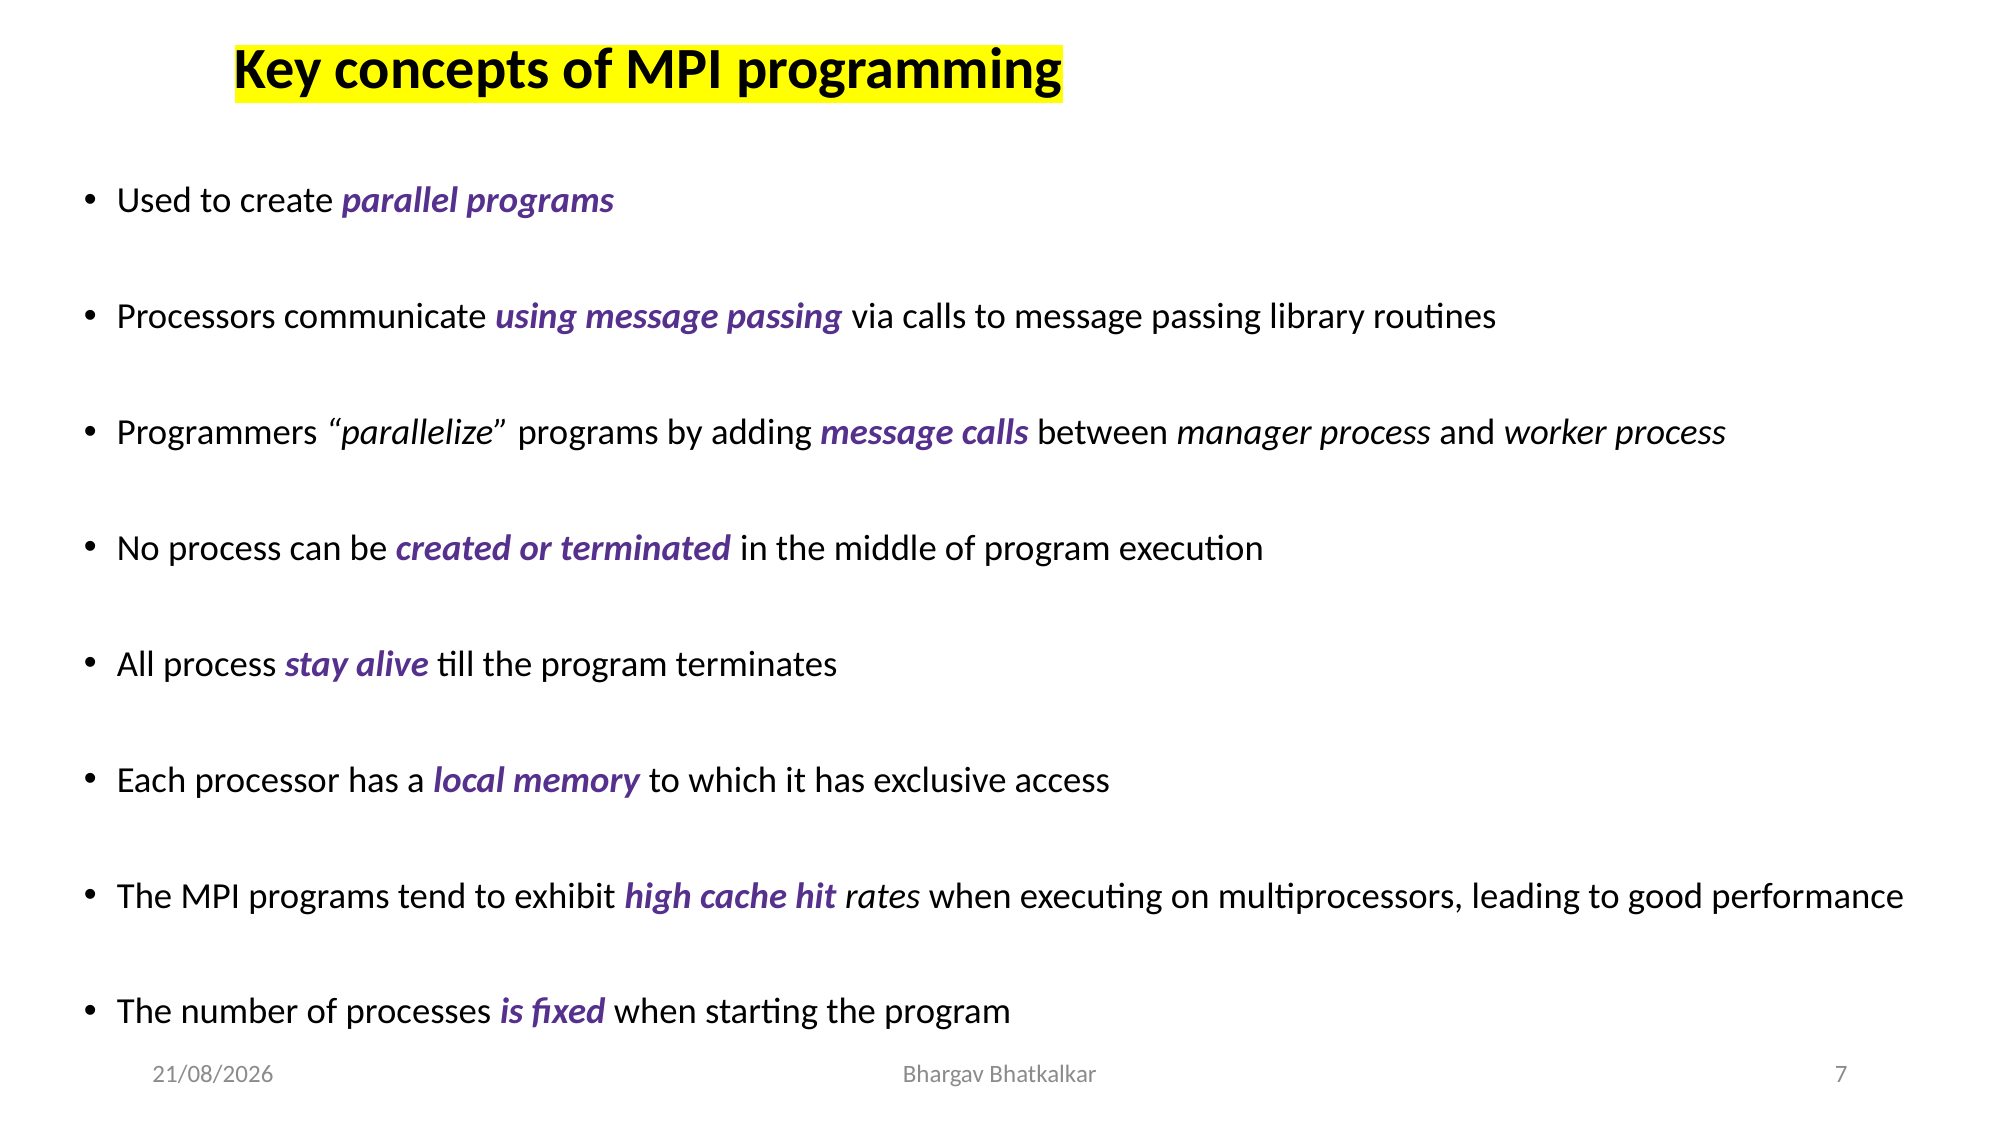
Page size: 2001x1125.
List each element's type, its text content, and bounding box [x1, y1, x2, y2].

list Used to create parallel programs Processors communicate using message passing via calls to message passing library routines Programmers “parallelize” programs by adding message calls between manager process and worker process No process can be created or terminated in the middle of program execution All process stay alive till the program terminates Each processor has a local memory to which it has exclusive access The MPI programs tend to exhibit high cache hit rates when executing on multiprocessors, leading to good performance The number of processes is fixed when starting the program [68, 173, 2000, 1043]
slide_number 25/02/2021 [137, 1042, 588, 1103]
text_box Key concepts of MPI programming [219, 23, 1078, 108]
footer Bhargav Bhatkalkar [662, 1042, 1338, 1103]
slide_number <number> [1412, 1042, 1863, 1103]
